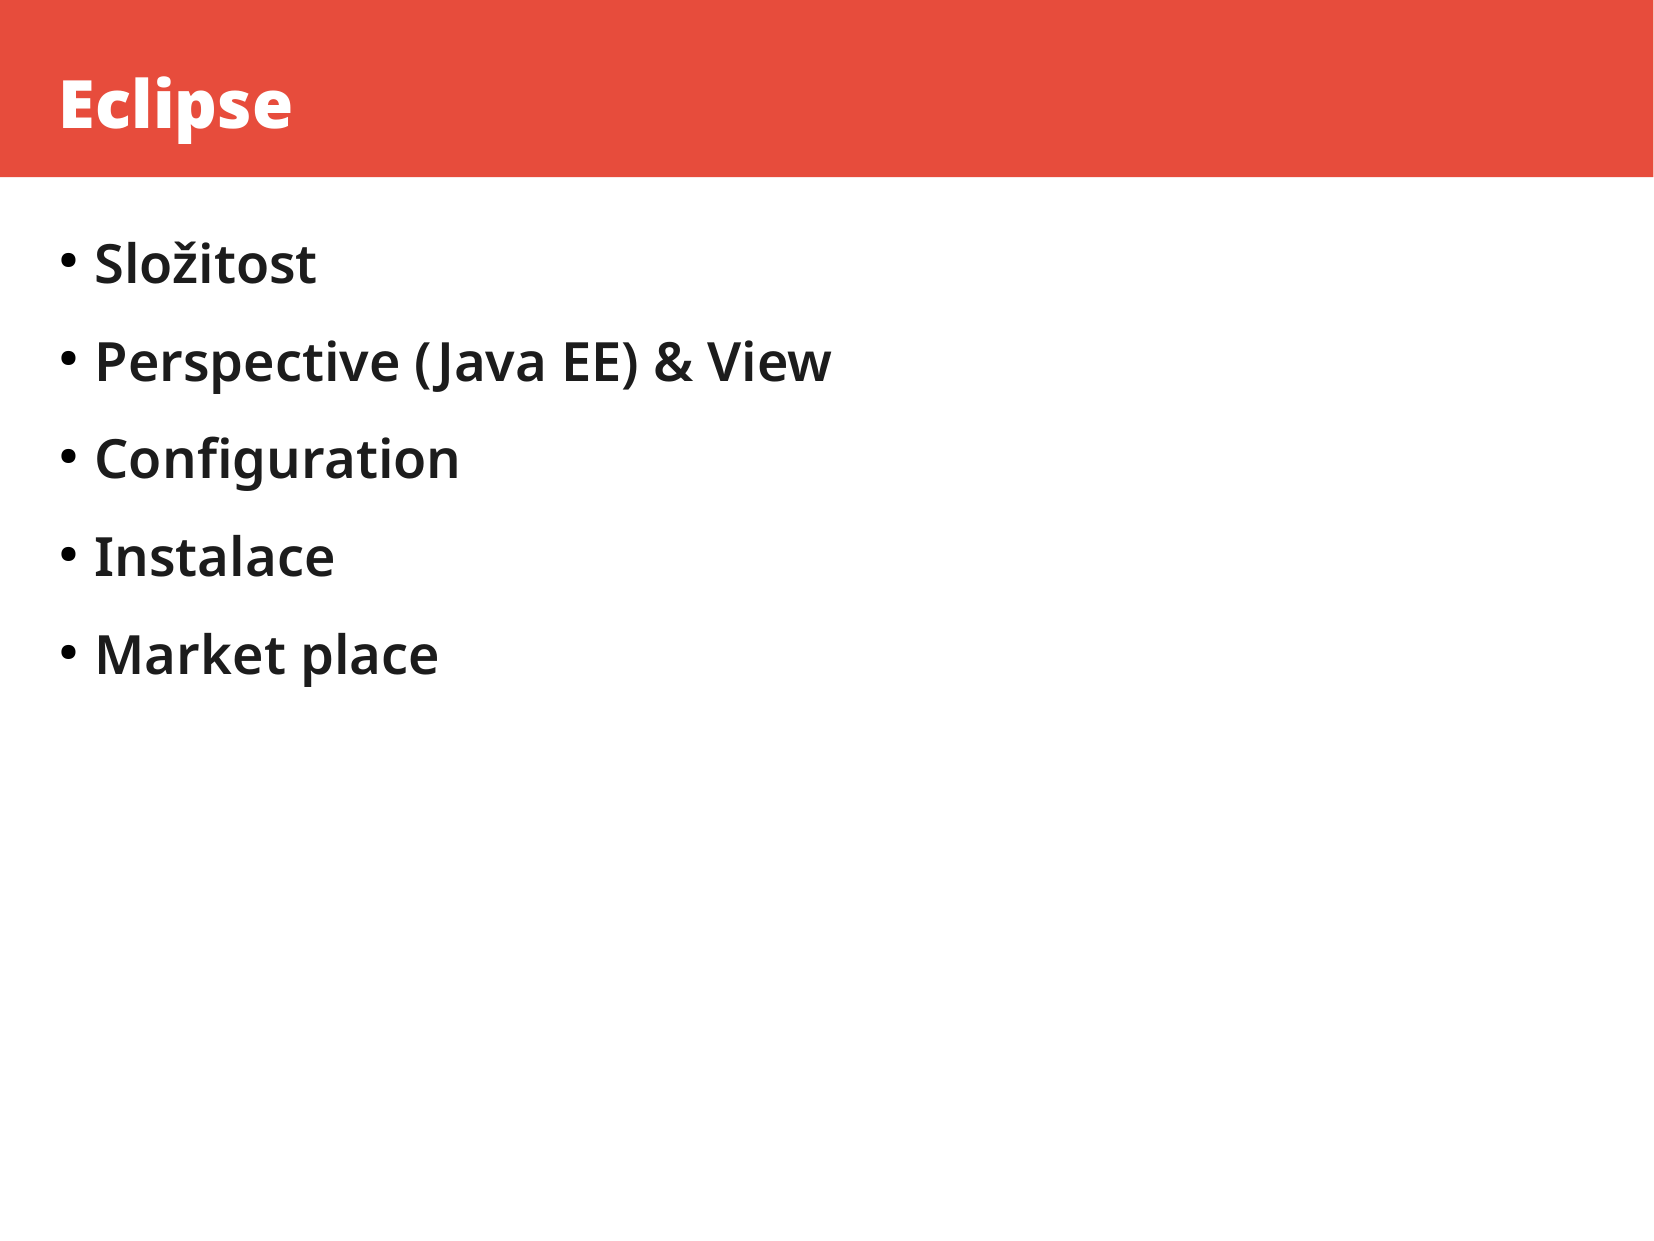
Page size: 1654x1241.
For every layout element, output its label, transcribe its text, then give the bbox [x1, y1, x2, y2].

title Eclipse [59, 0, 1595, 148]
list Složitost Perspective (Java EE) & View Configuration Instalace Market place [59, 225, 1593, 1183]
